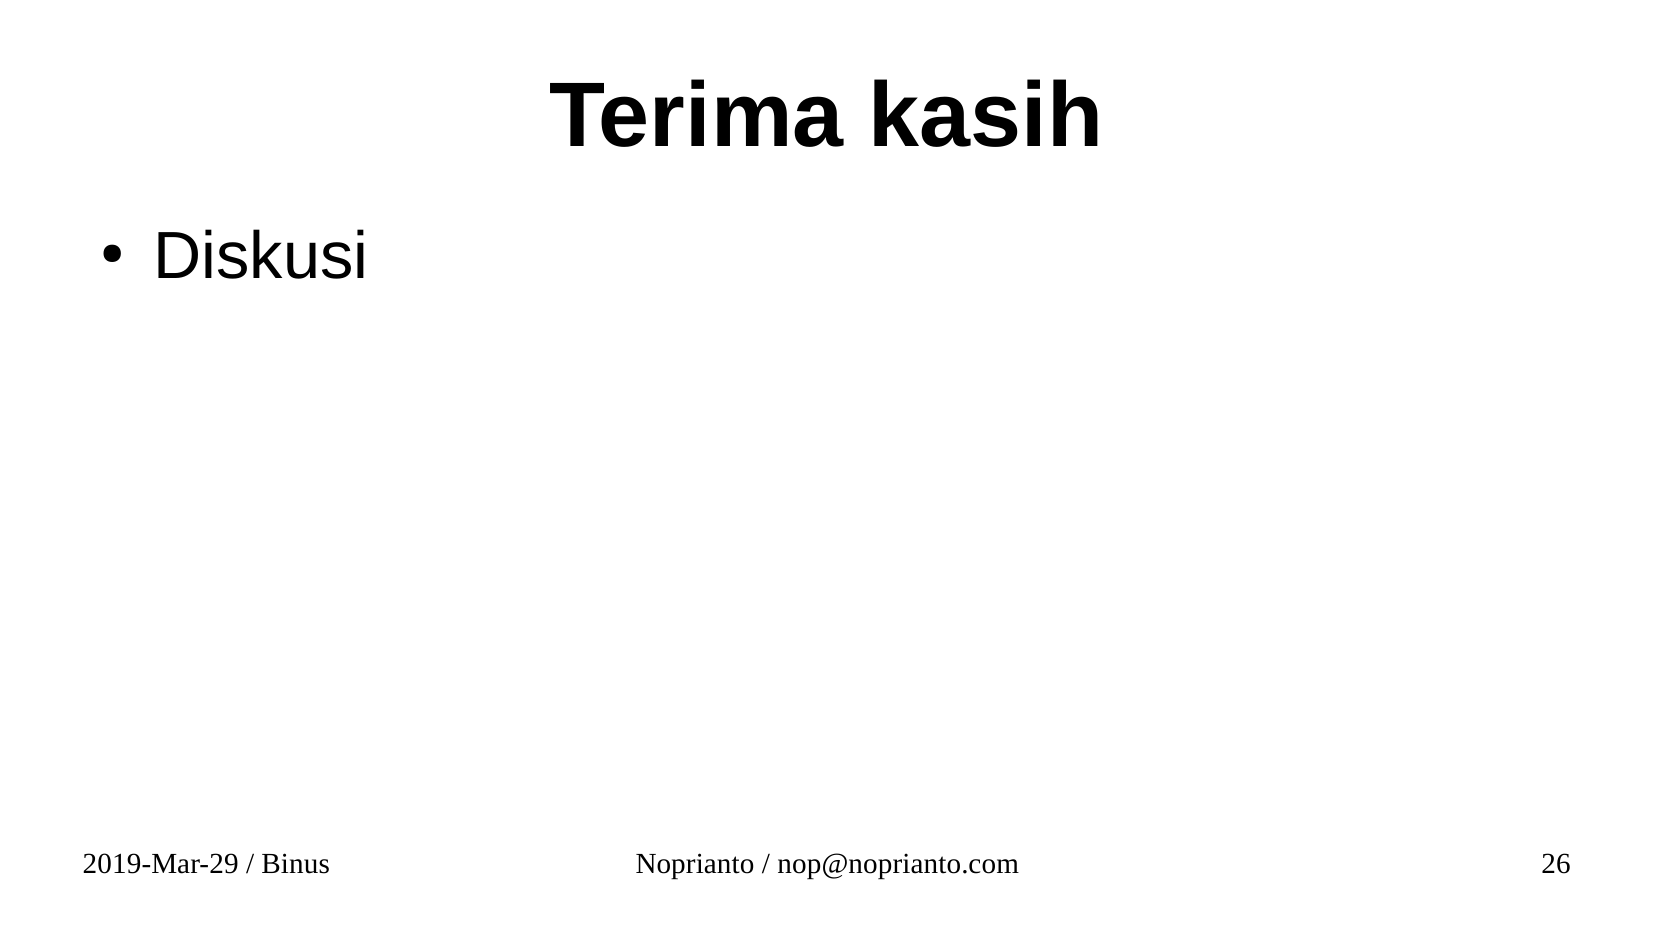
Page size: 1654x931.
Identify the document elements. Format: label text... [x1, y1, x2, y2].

title Terima kasih [82, 37, 1571, 193]
list Diskusi [82, 217, 1571, 758]
